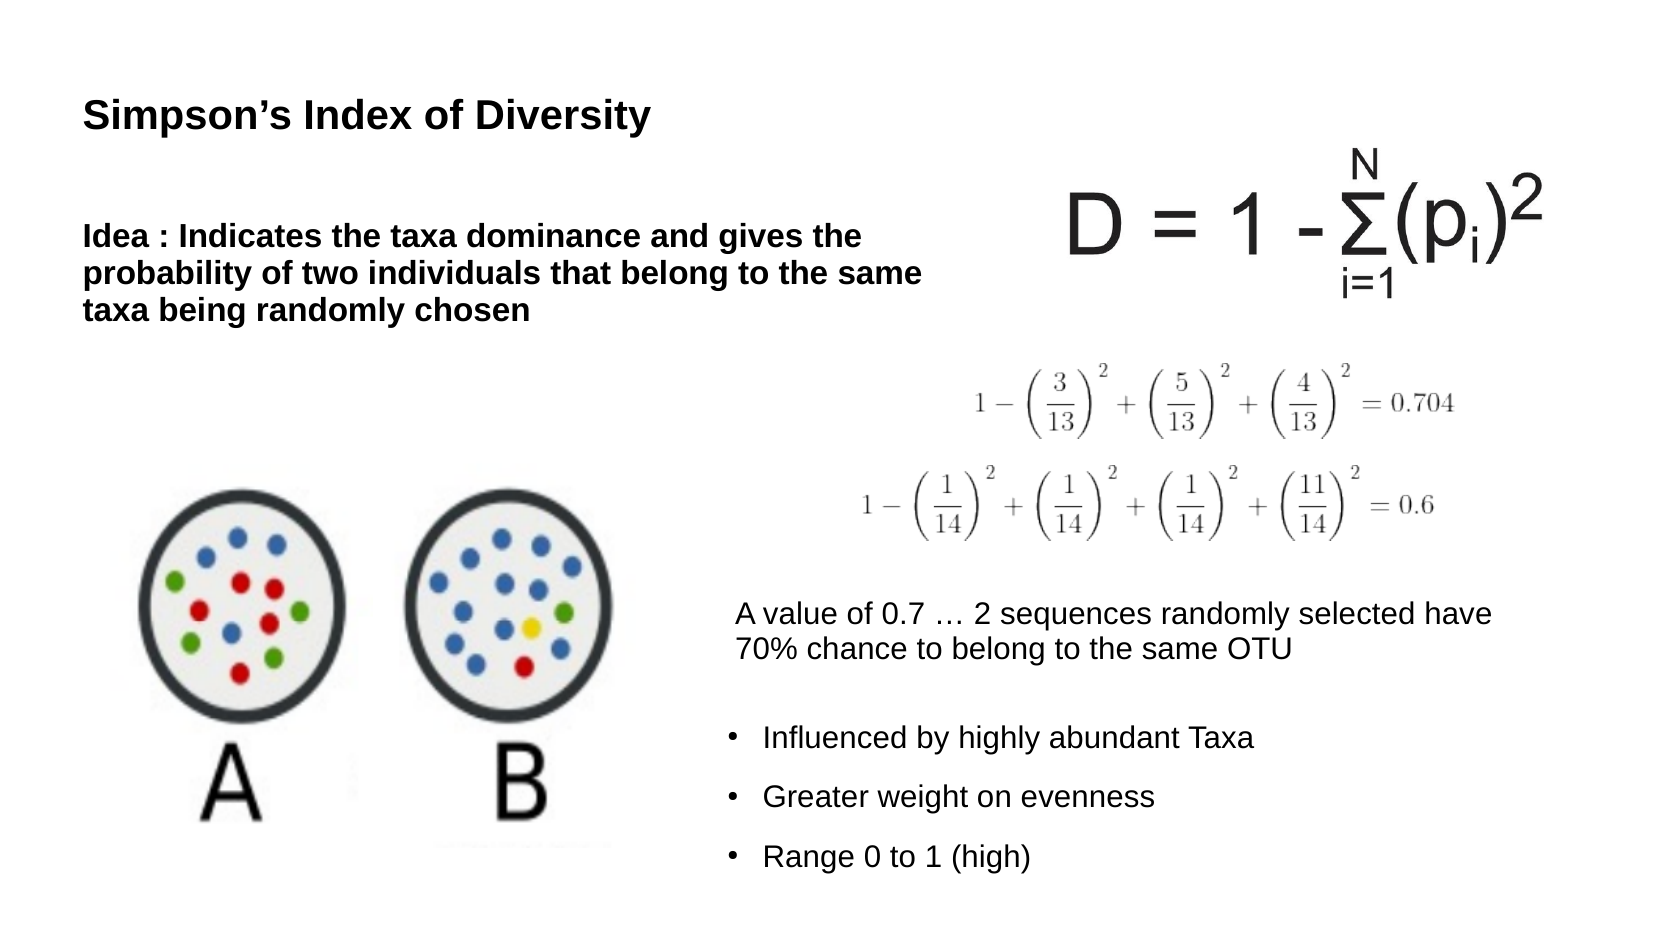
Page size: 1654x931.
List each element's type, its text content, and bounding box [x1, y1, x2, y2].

text_box A value of 0.7 … 2 sequences randomly selected have 70% chance to belong to the same OTU [720, 588, 1576, 674]
picture [862, 465, 1435, 541]
title Simpson’s Index of Diversity [82, 37, 1571, 193]
picture [75, 449, 676, 848]
picture [1049, 112, 1571, 335]
text_box Influenced by highly abundant Taxa Greater weight on evenness Range 0 to 1 (high) [712, 712, 1541, 882]
list Idea : Indicates the taxa dominance and gives the probability of two individuals that belong to the same taxa being randomly chosen [82, 217, 938, 451]
picture [975, 363, 1455, 439]
